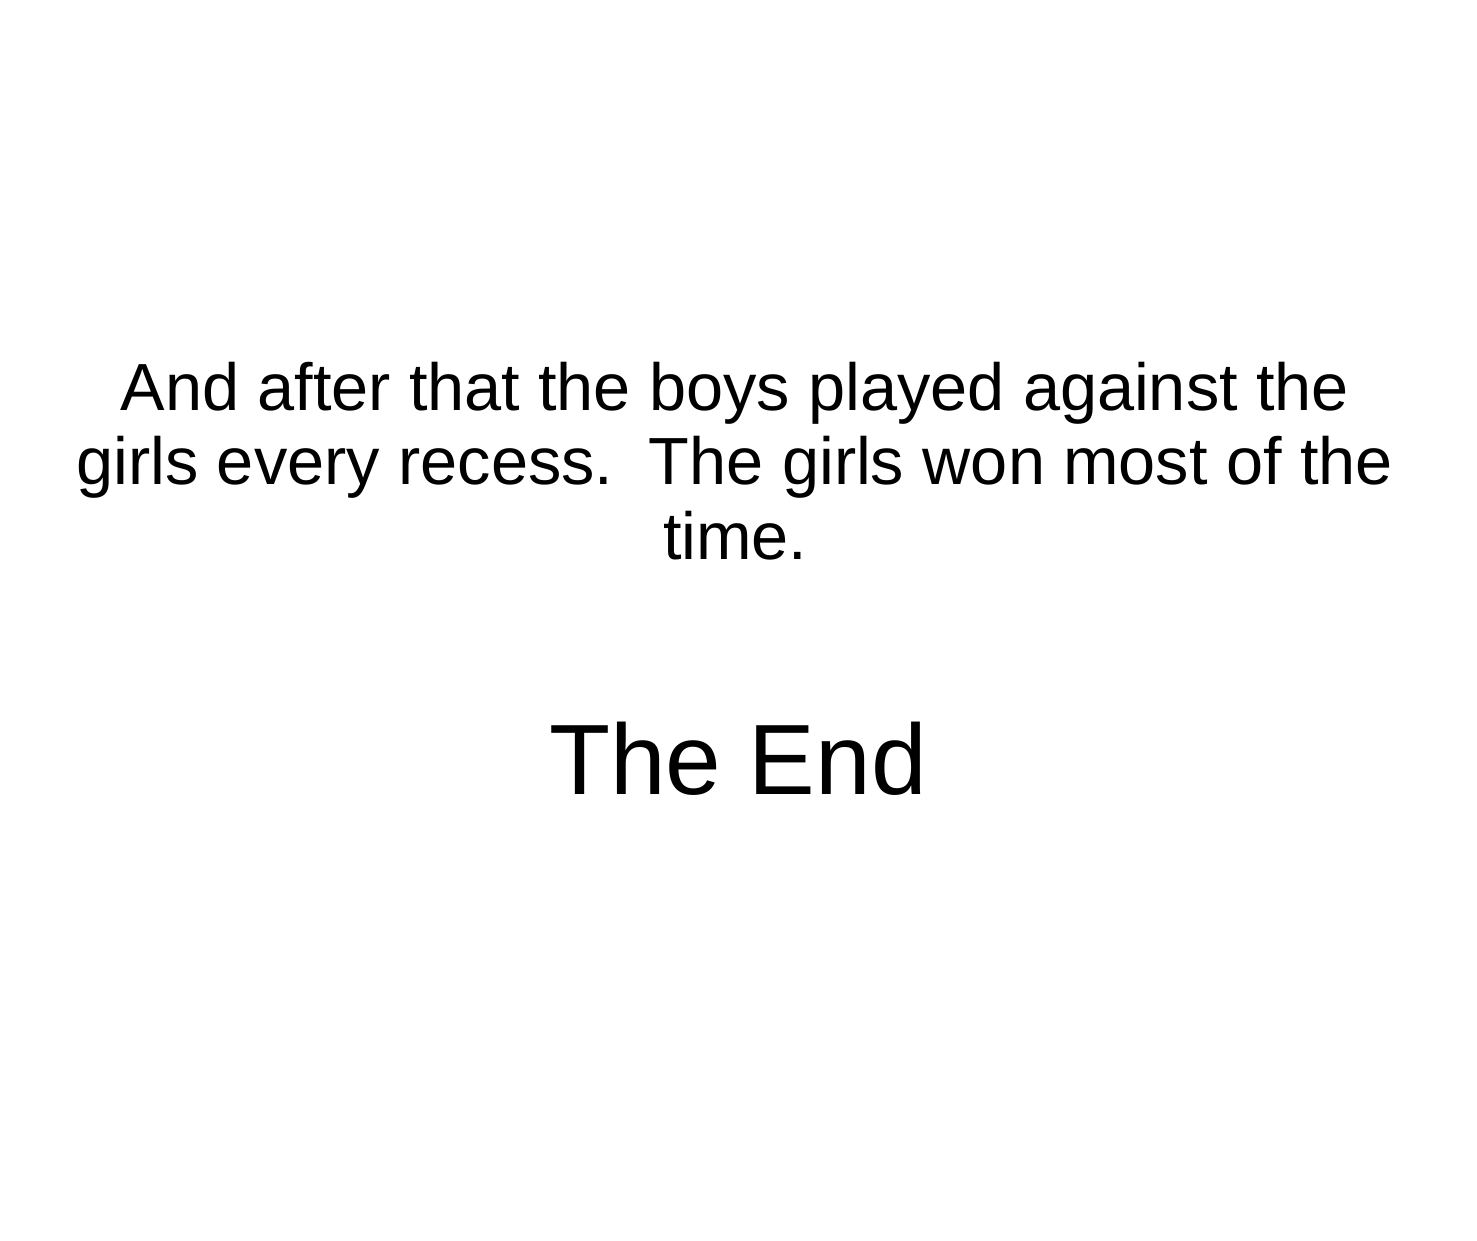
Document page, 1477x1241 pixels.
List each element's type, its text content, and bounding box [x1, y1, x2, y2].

subtitle And after that the boys played against the girls every recess. The girls won most of the time. [70, 349, 1400, 574]
text_box The End [534, 696, 942, 824]
